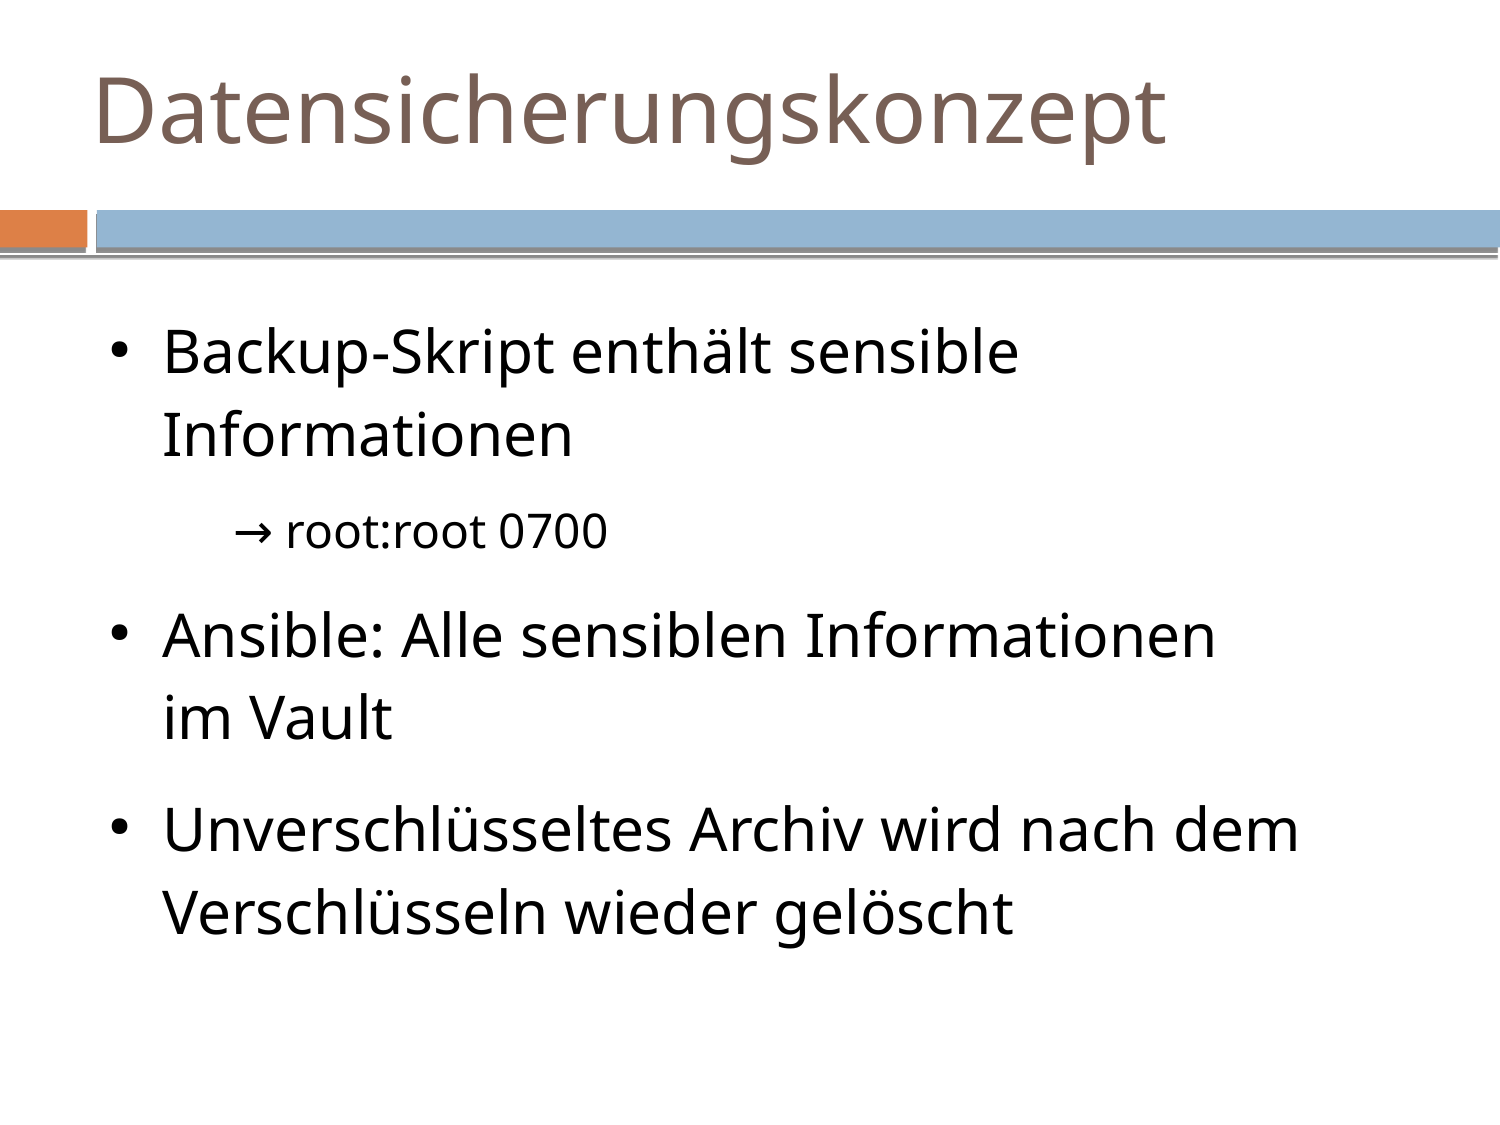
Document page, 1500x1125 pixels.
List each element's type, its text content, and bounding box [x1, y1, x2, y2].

title Datensicherungskonzept [91, 34, 1305, 182]
list Backup-Skript enthält sensible Informationen → root:root 0700 Ansible: Alle sensiblen Informationen im Vault Unverschlüsseltes Archiv wird nach dem Verschlüsseln wieder gelöscht [91, 309, 1305, 979]
